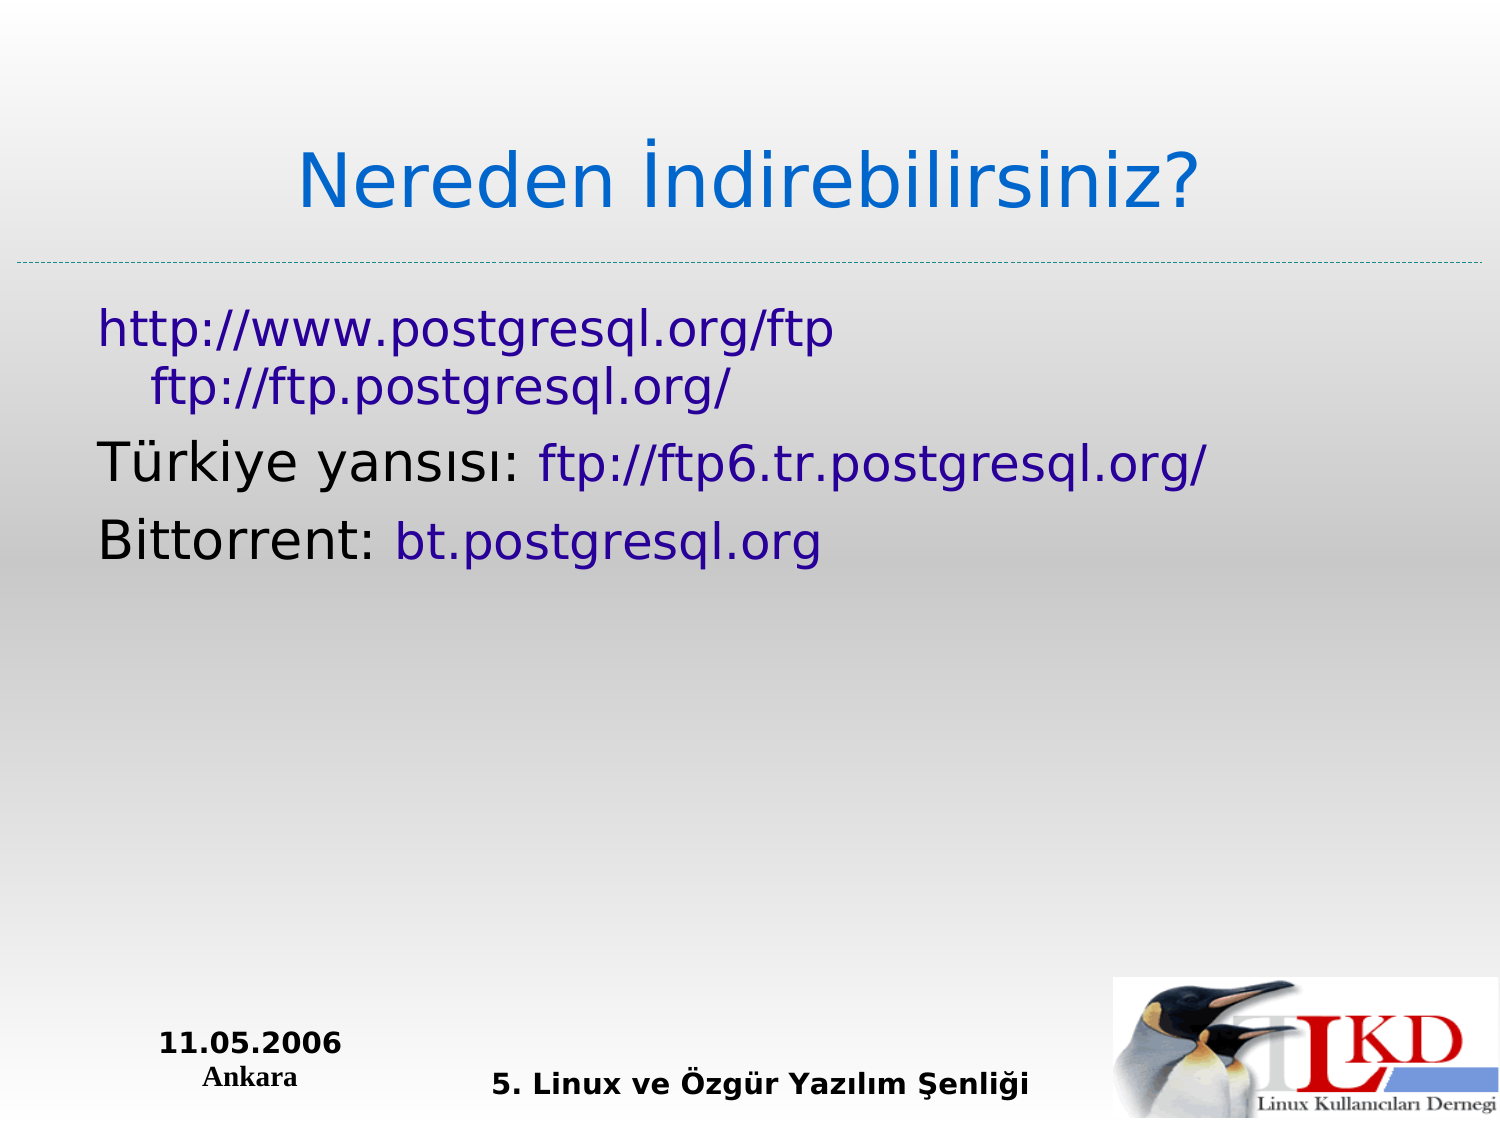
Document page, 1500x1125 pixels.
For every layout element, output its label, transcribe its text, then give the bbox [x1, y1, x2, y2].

picture [1113, 977, 1499, 1118]
list http://www.postgresql.org/ftp ftp://ftp.postgresql.org/ Türkiye yansısı: ftp://ftp6.tr.postgresql.org/ Bittorrent: bt.postgresql.org [0, 299, 1500, 975]
title Nereden İndirebilirsiniz? [0, 0, 1500, 225]
